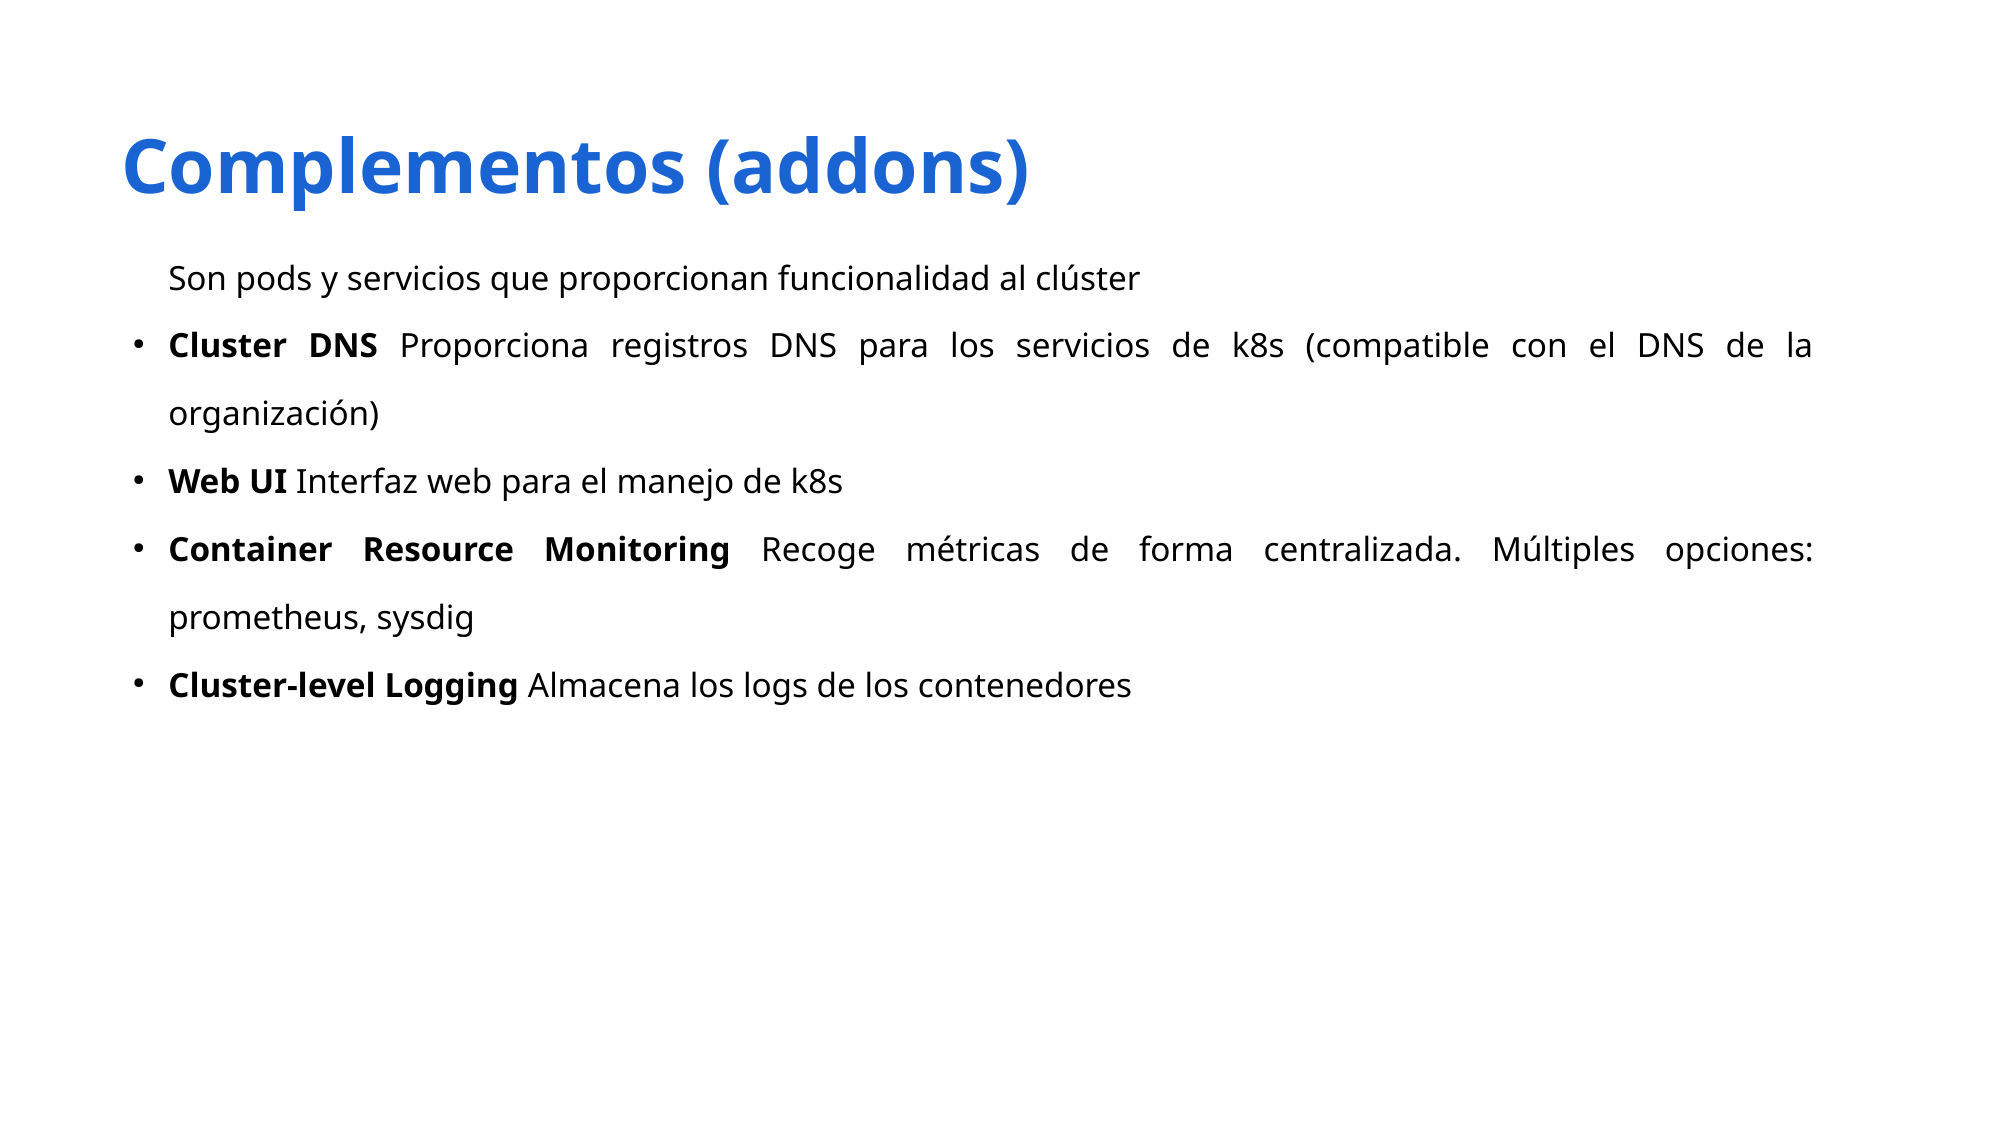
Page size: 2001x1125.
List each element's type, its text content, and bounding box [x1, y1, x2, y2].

text_box Son pods y servicios que proporcionan funcionalidad al clúster Cluster DNS Proporciona registros DNS para los servicios de k8s (compatible con el DNS de la organización) Web UI Interfaz web para el manejo de k8s Container Resource Monitoring Recoge métricas de forma centralizada. Múltiples opciones: prometheus, sysdig Cluster-level Logging Almacena los logs de los contenedores [118, 224, 1831, 1106]
text_box Complementos (addons) [106, 106, 1878, 293]
